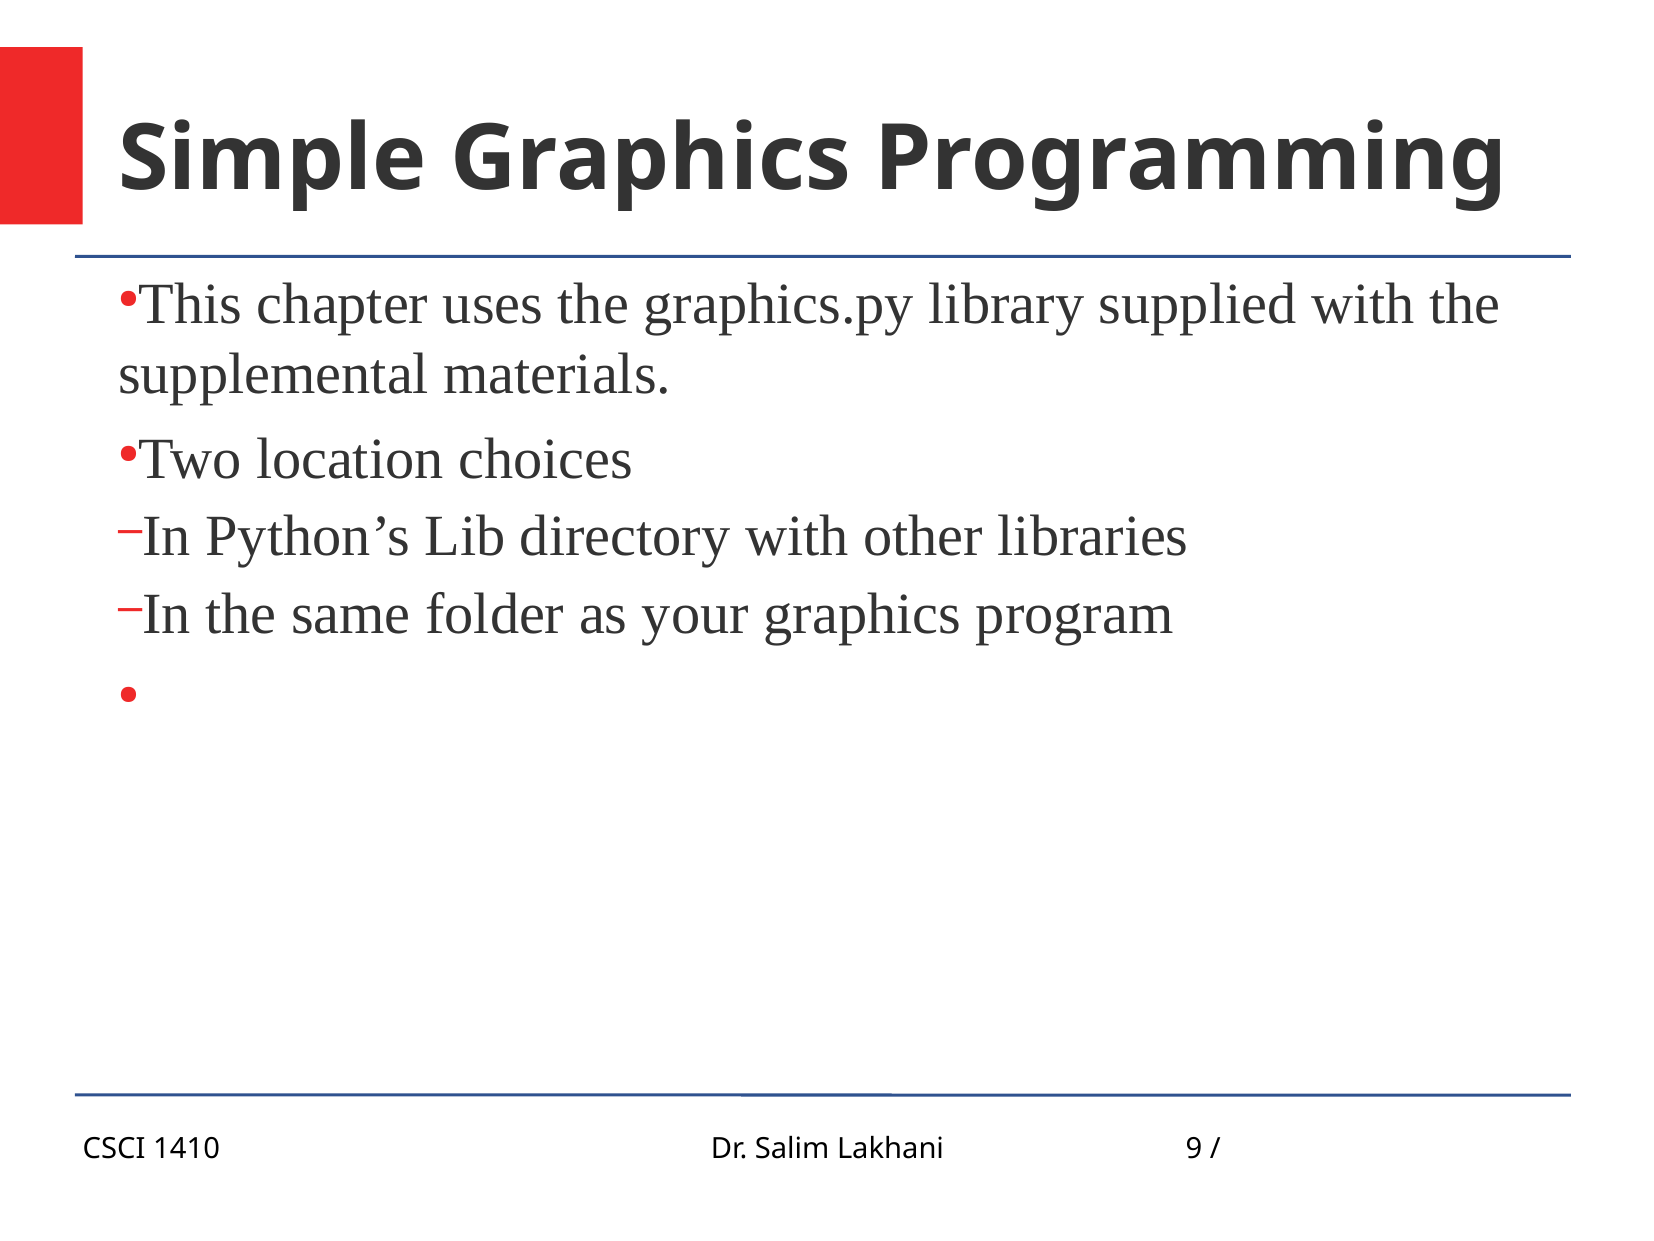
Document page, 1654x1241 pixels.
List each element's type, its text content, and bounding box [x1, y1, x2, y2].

text_box / [1185, 1129, 1571, 1216]
list This chapter uses the graphics.py library supplied with the supplemental materials. Two location choices In Python’s Lib directory with other libraries In the same folder as your graphics program [118, 265, 1536, 1081]
title Simple Graphics Programming [118, 49, 1571, 257]
text_box CSCI 1410 [82, 1129, 468, 1216]
text_box Dr. Salim Lakhani [565, 1129, 1090, 1216]
